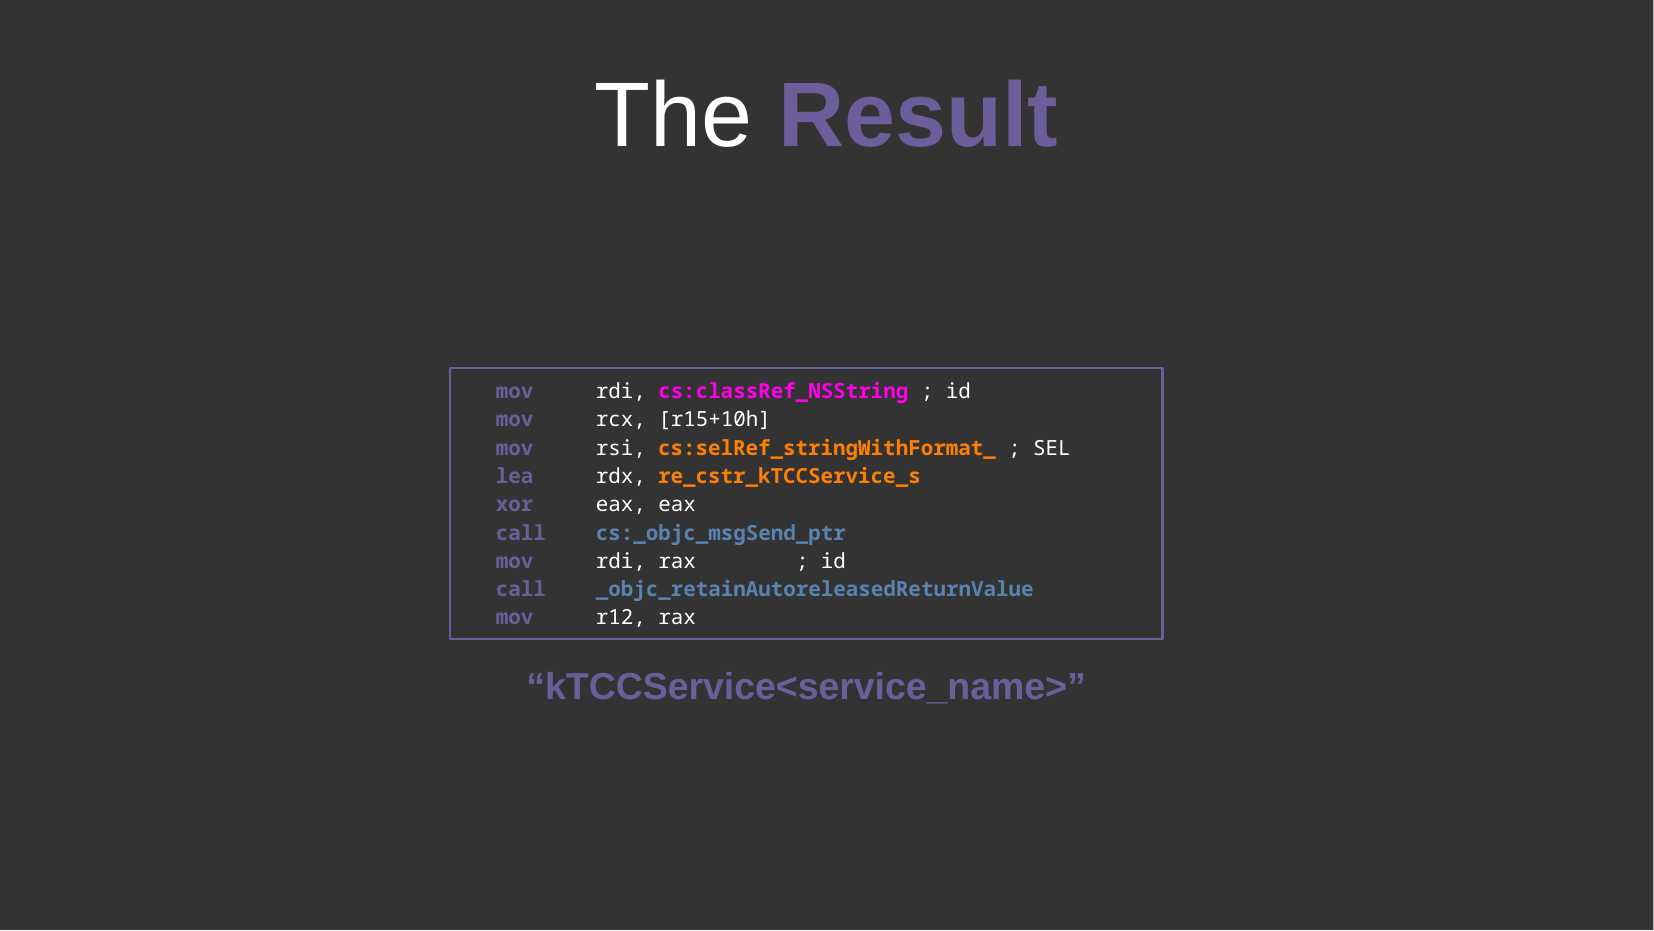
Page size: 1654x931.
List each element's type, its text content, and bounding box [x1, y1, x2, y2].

title The Result [82, 37, 1571, 193]
text_box mov rdi, cs:classRef_NSString ; id mov rcx, [r15+10h] mov rsi, cs:selRef_stringWithFormat_ ; SEL lea rdx, re_cstr_kTCCService_s xor eax, eax call cs:_objc_msgSend_ptr mov rdi, rax ; id call _objc_retainAutoreleasedReturnValue mov r12, rax [450, 367, 1163, 616]
text_box “kTCCService<service_name>” [450, 616, 1163, 758]
